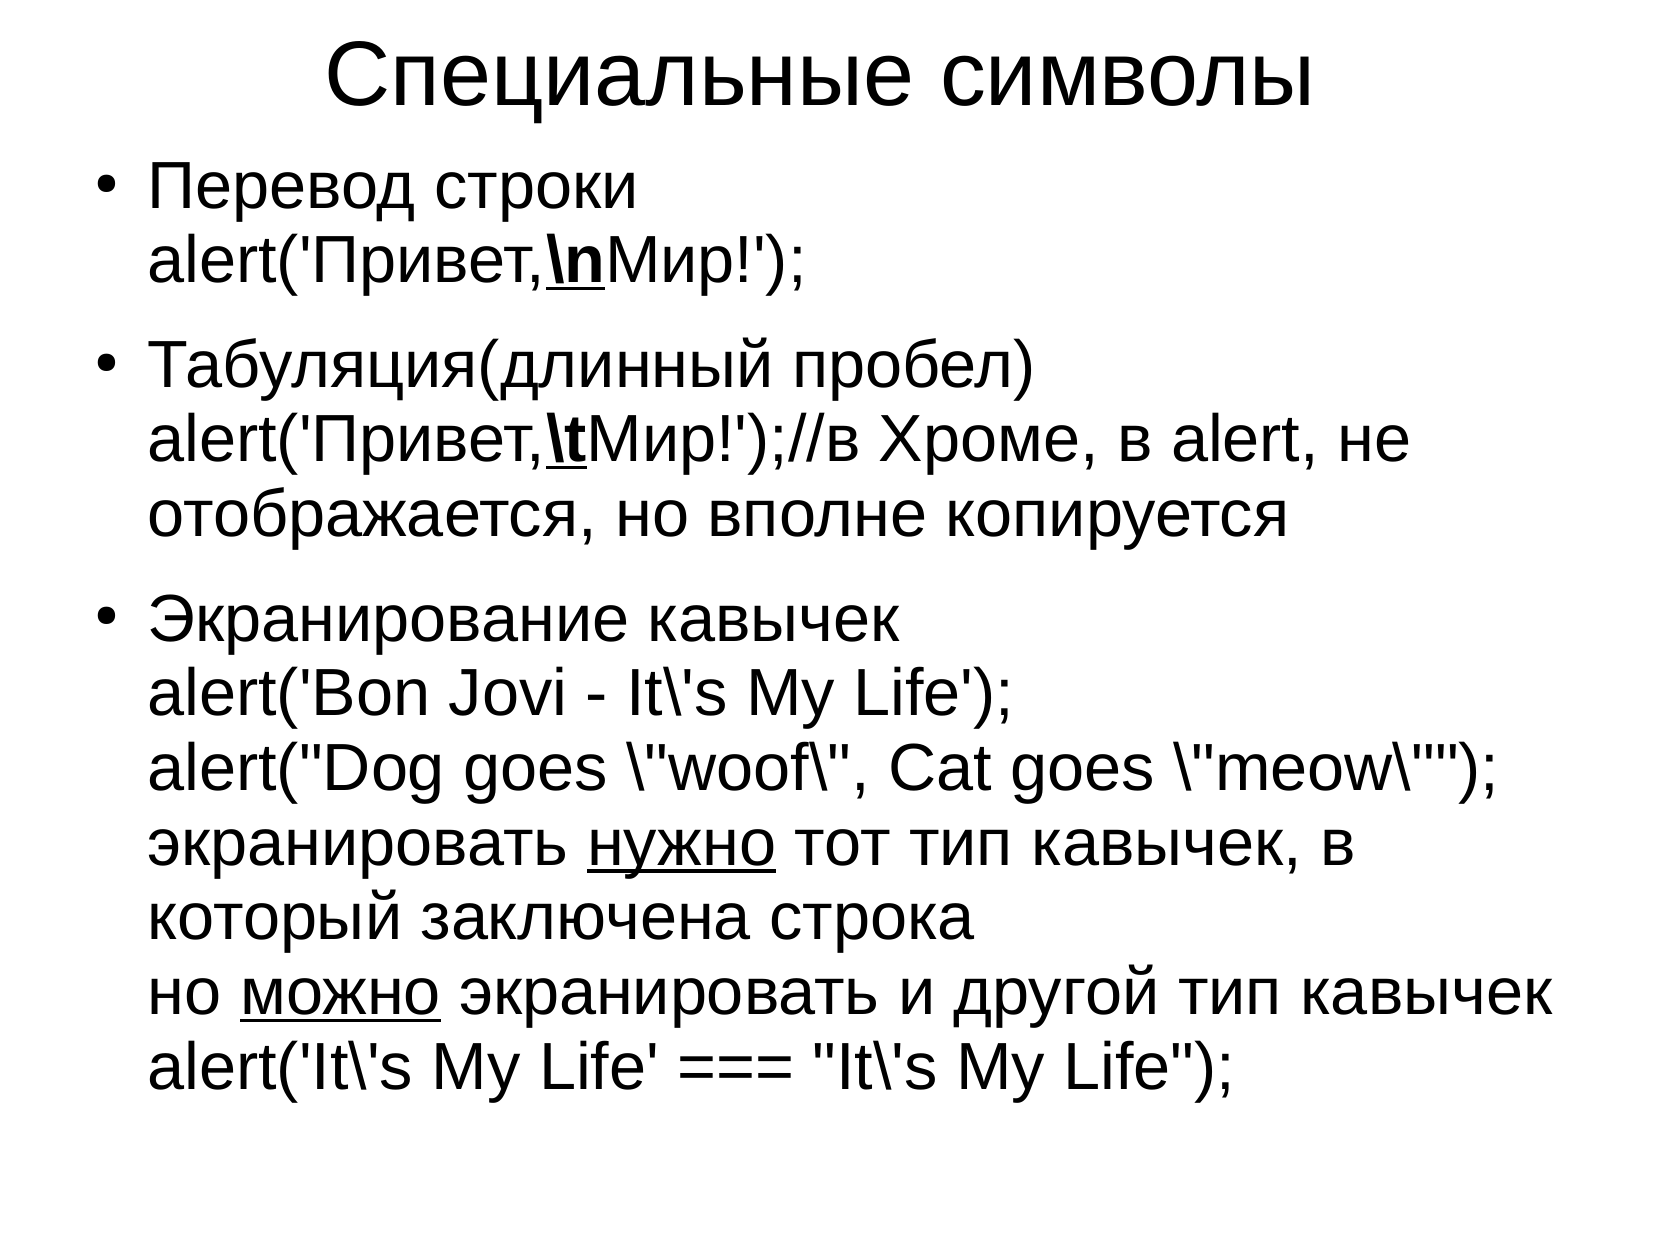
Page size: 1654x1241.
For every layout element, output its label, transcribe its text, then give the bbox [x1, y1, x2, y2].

list Перевод строки alert('Привет,\nМир!'); Табуляция(длинный пробел) alert('Привет,\tМир!');//в Хроме, в alert, не отображается, но вполне копируется Экранирование кавычек alert('Bon Jovi - It\'s My Life'); alert("Dog goes \"woof\", Cat goes \"meow\""); экранировать нужно тот тип кавычек, в который заключена строка но можно экранировать и другой тип кавычек alert('It\'s My Life' === "It\'s My Life"); [76, 147, 1565, 1104]
title Специальные символы [76, 0, 1565, 147]
